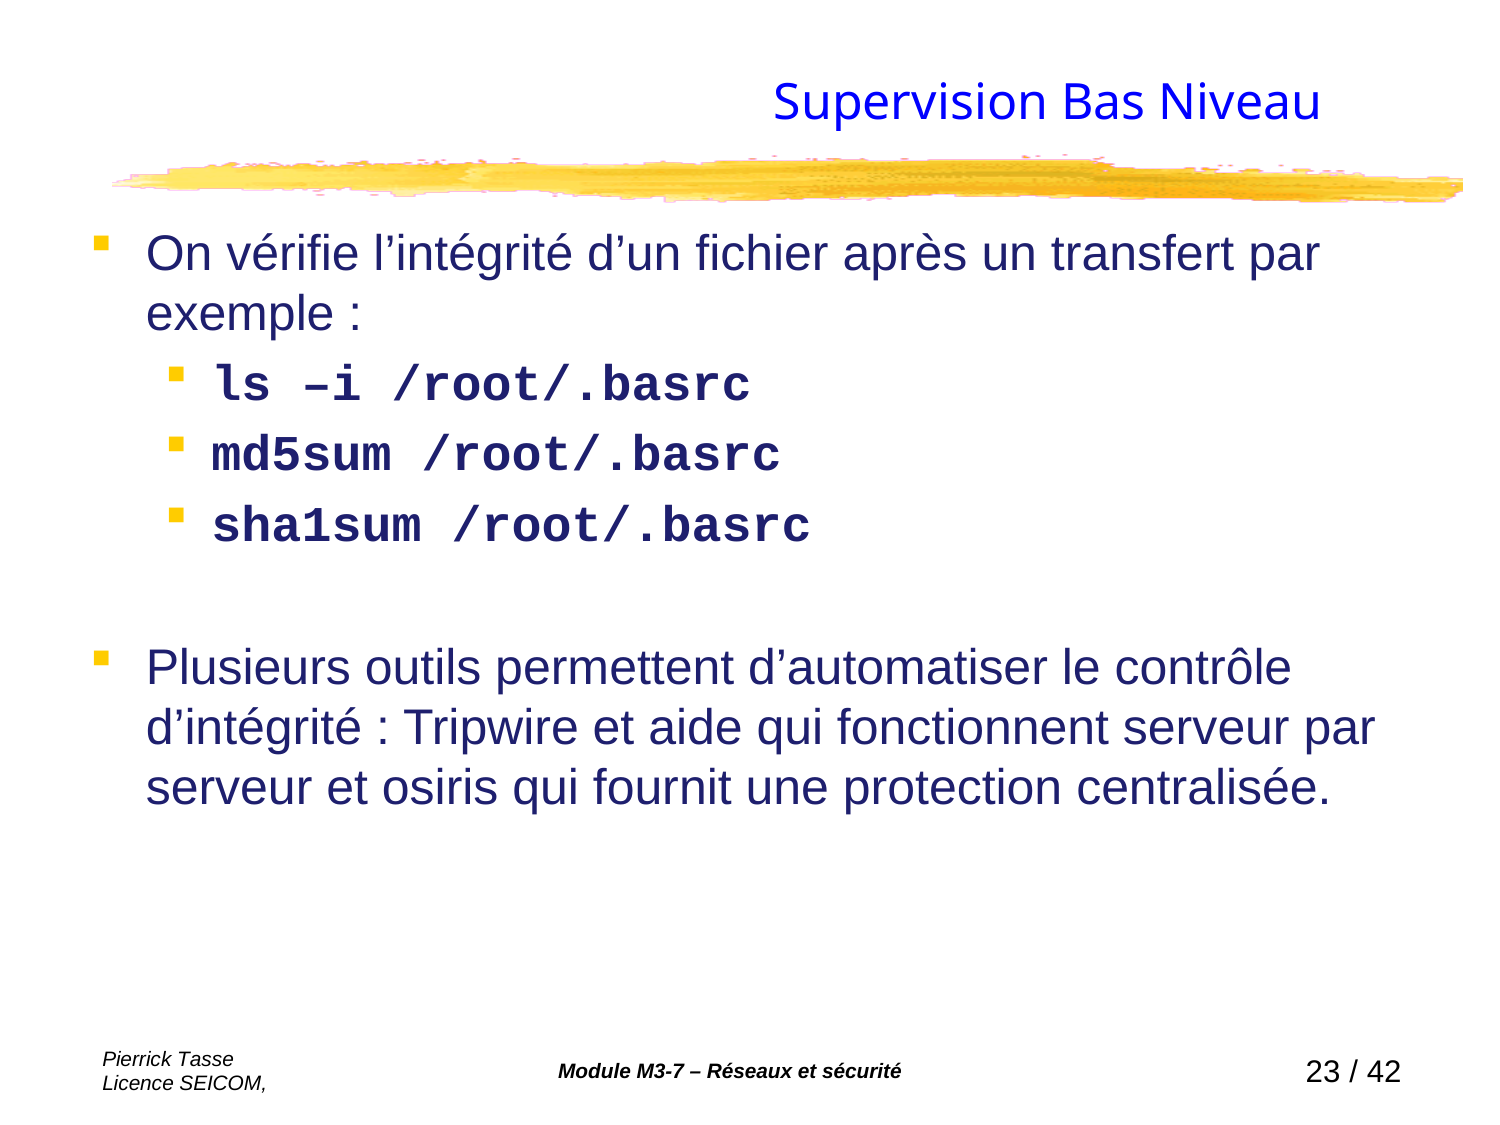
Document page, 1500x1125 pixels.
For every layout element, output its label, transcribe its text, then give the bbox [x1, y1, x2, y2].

title Supervision Bas Niveau [62, 37, 1338, 138]
picture [112, 149, 1463, 213]
list On vérifie l’intégrité d’un fichier après un transfert par exemple : ls –i /root/.basrc md5sum /root/.basrc sha1sum /root/.basrc Plusieurs outils permettent d’automatiser le contrôle d’intégrité : Tripwire et aide qui fonctionnent serveur par serveur et osiris qui fournit une protection centralisée. [74, 212, 1417, 1028]
